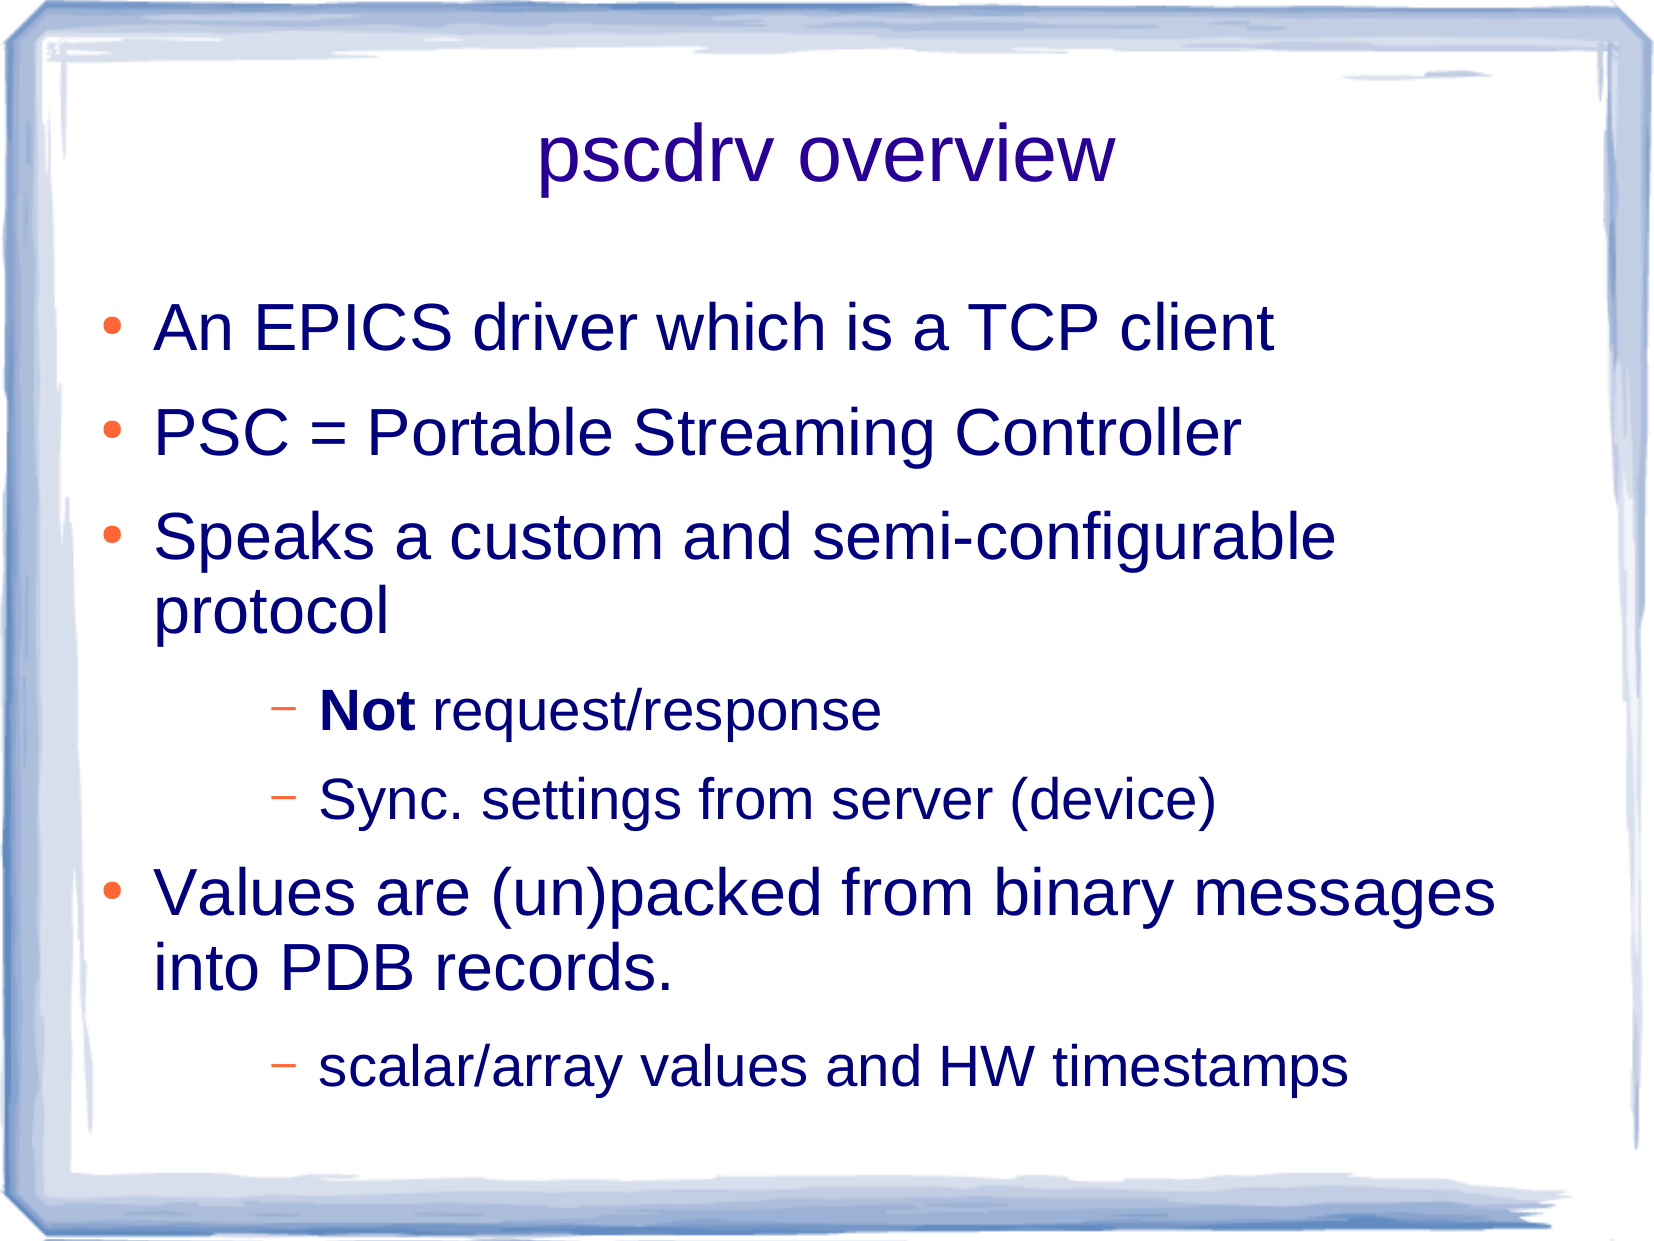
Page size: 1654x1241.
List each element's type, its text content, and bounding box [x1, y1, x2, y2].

list An EPICS driver which is a TCP client PSC = Portable Streaming Controller Speaks a custom and semi-configurable protocol Not request/response Sync. settings from server (device) Values are (un)packed from binary messages into PDB records. scalar/array values and HW timestamps [82, 290, 1538, 1100]
picture [0, 0, 1654, 1241]
title pscdrv overview [82, 49, 1571, 257]
